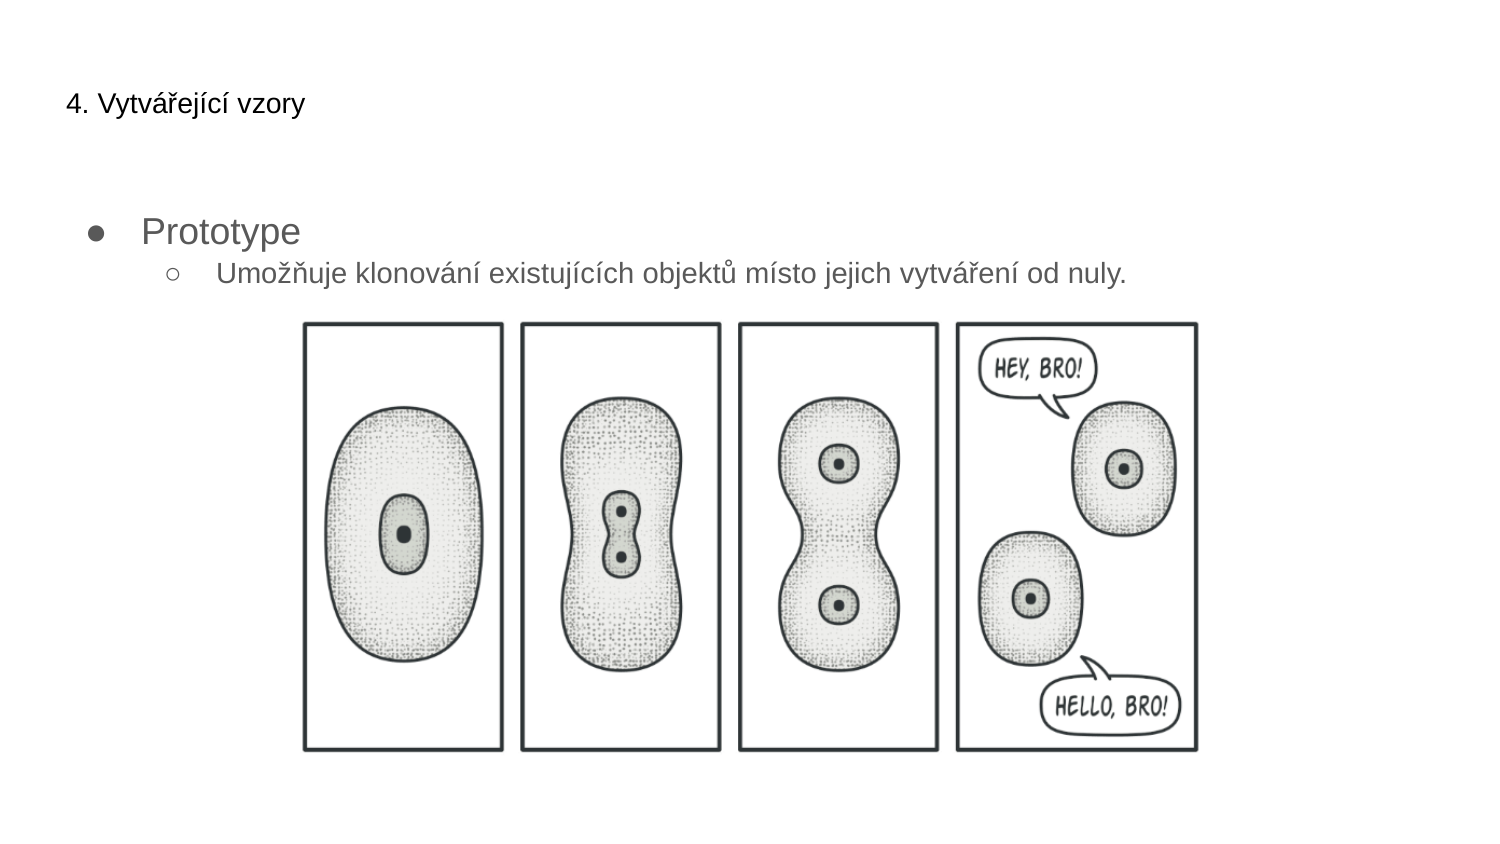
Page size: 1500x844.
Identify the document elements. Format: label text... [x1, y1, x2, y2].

title 4. Vytvářející vzory [51, 72, 1449, 167]
list Prototype Umožňuje klonování existujících objektů místo jejich vytváření od nuly. [51, 189, 1449, 750]
picture [294, 311, 1206, 763]
